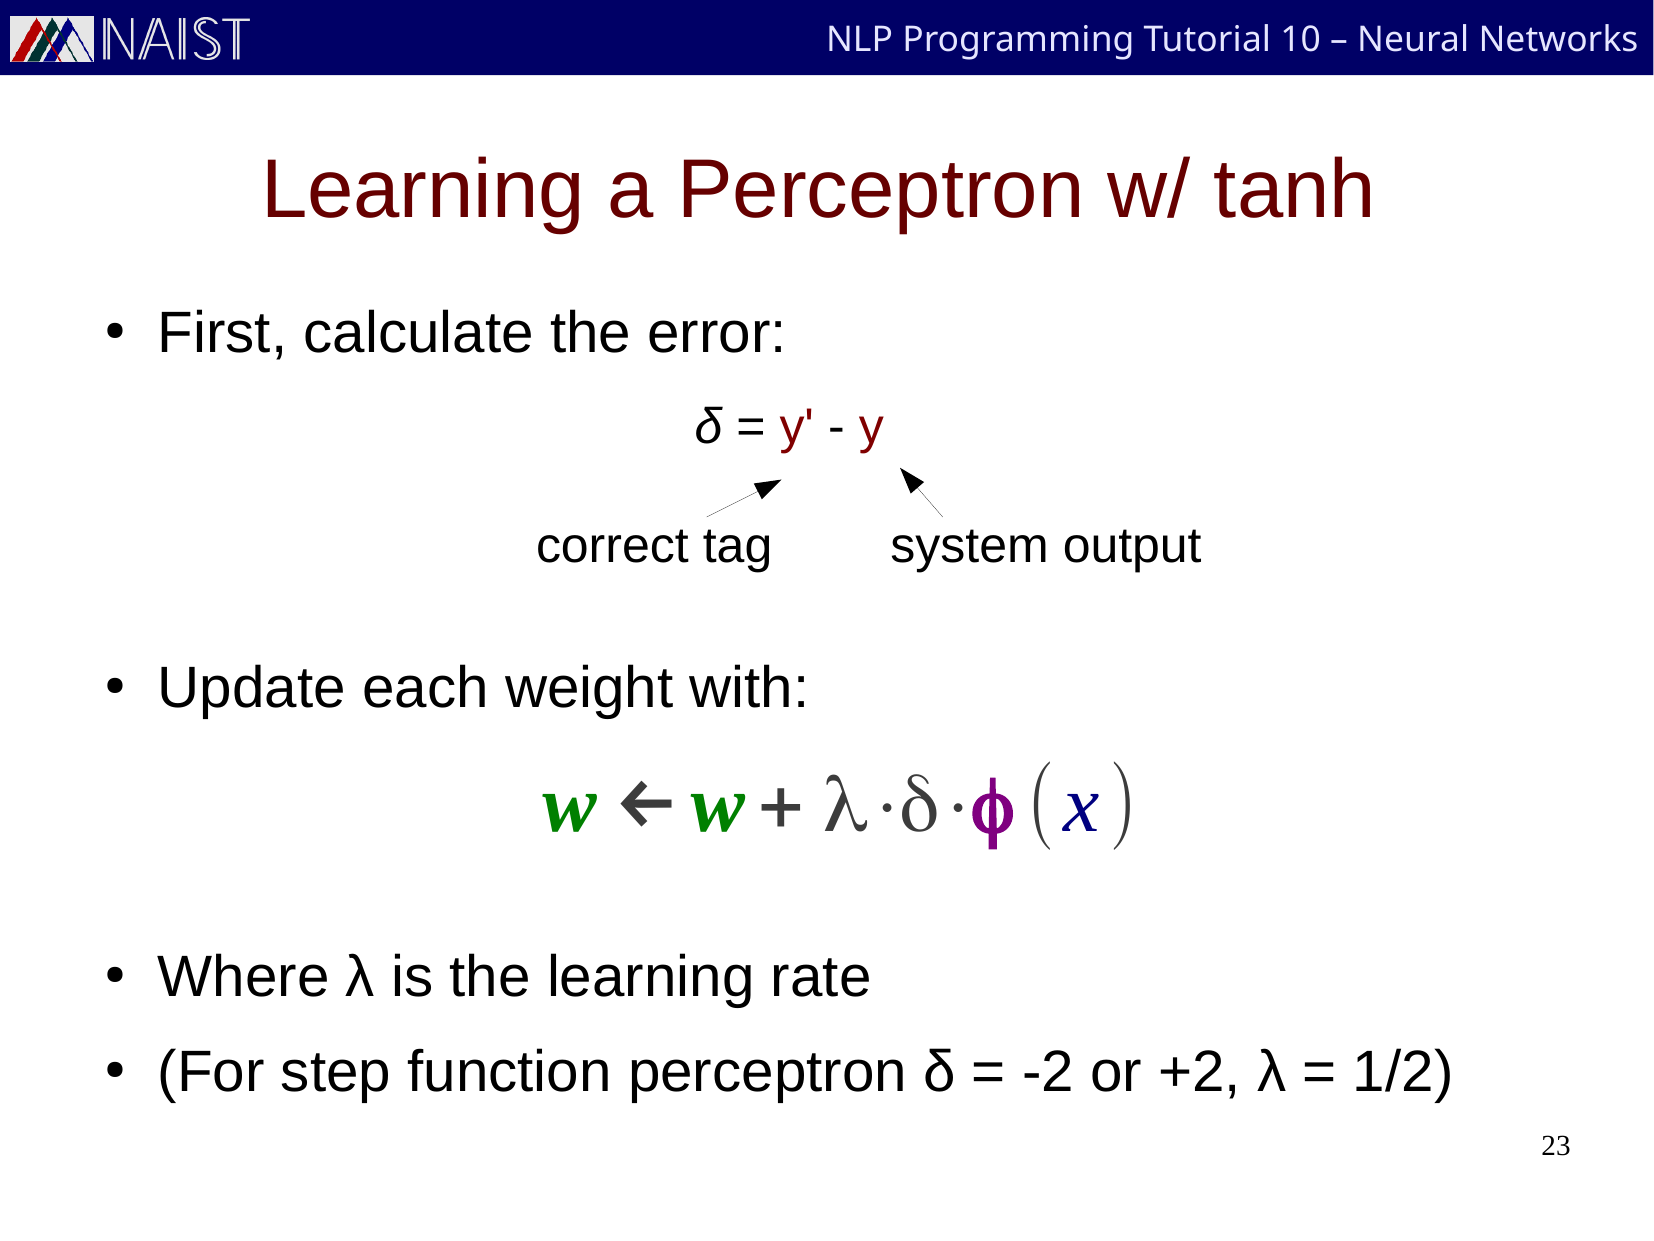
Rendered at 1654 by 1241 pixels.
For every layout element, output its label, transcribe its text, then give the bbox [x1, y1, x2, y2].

picture [102, 17, 251, 60]
text_box correct tag [521, 509, 788, 581]
title Learning a Perceptron w/ tanh [75, 92, 1564, 285]
text_box system output [875, 509, 1217, 581]
text_box δ = y' - y [679, 391, 899, 462]
chart [517, 755, 1156, 854]
list First, calculate the error: Update each weight with: Where λ is the learning rate (For step function perceptron δ = -2 or +2, λ = 1/2) [86, 300, 1576, 1104]
picture [10, 16, 94, 62]
